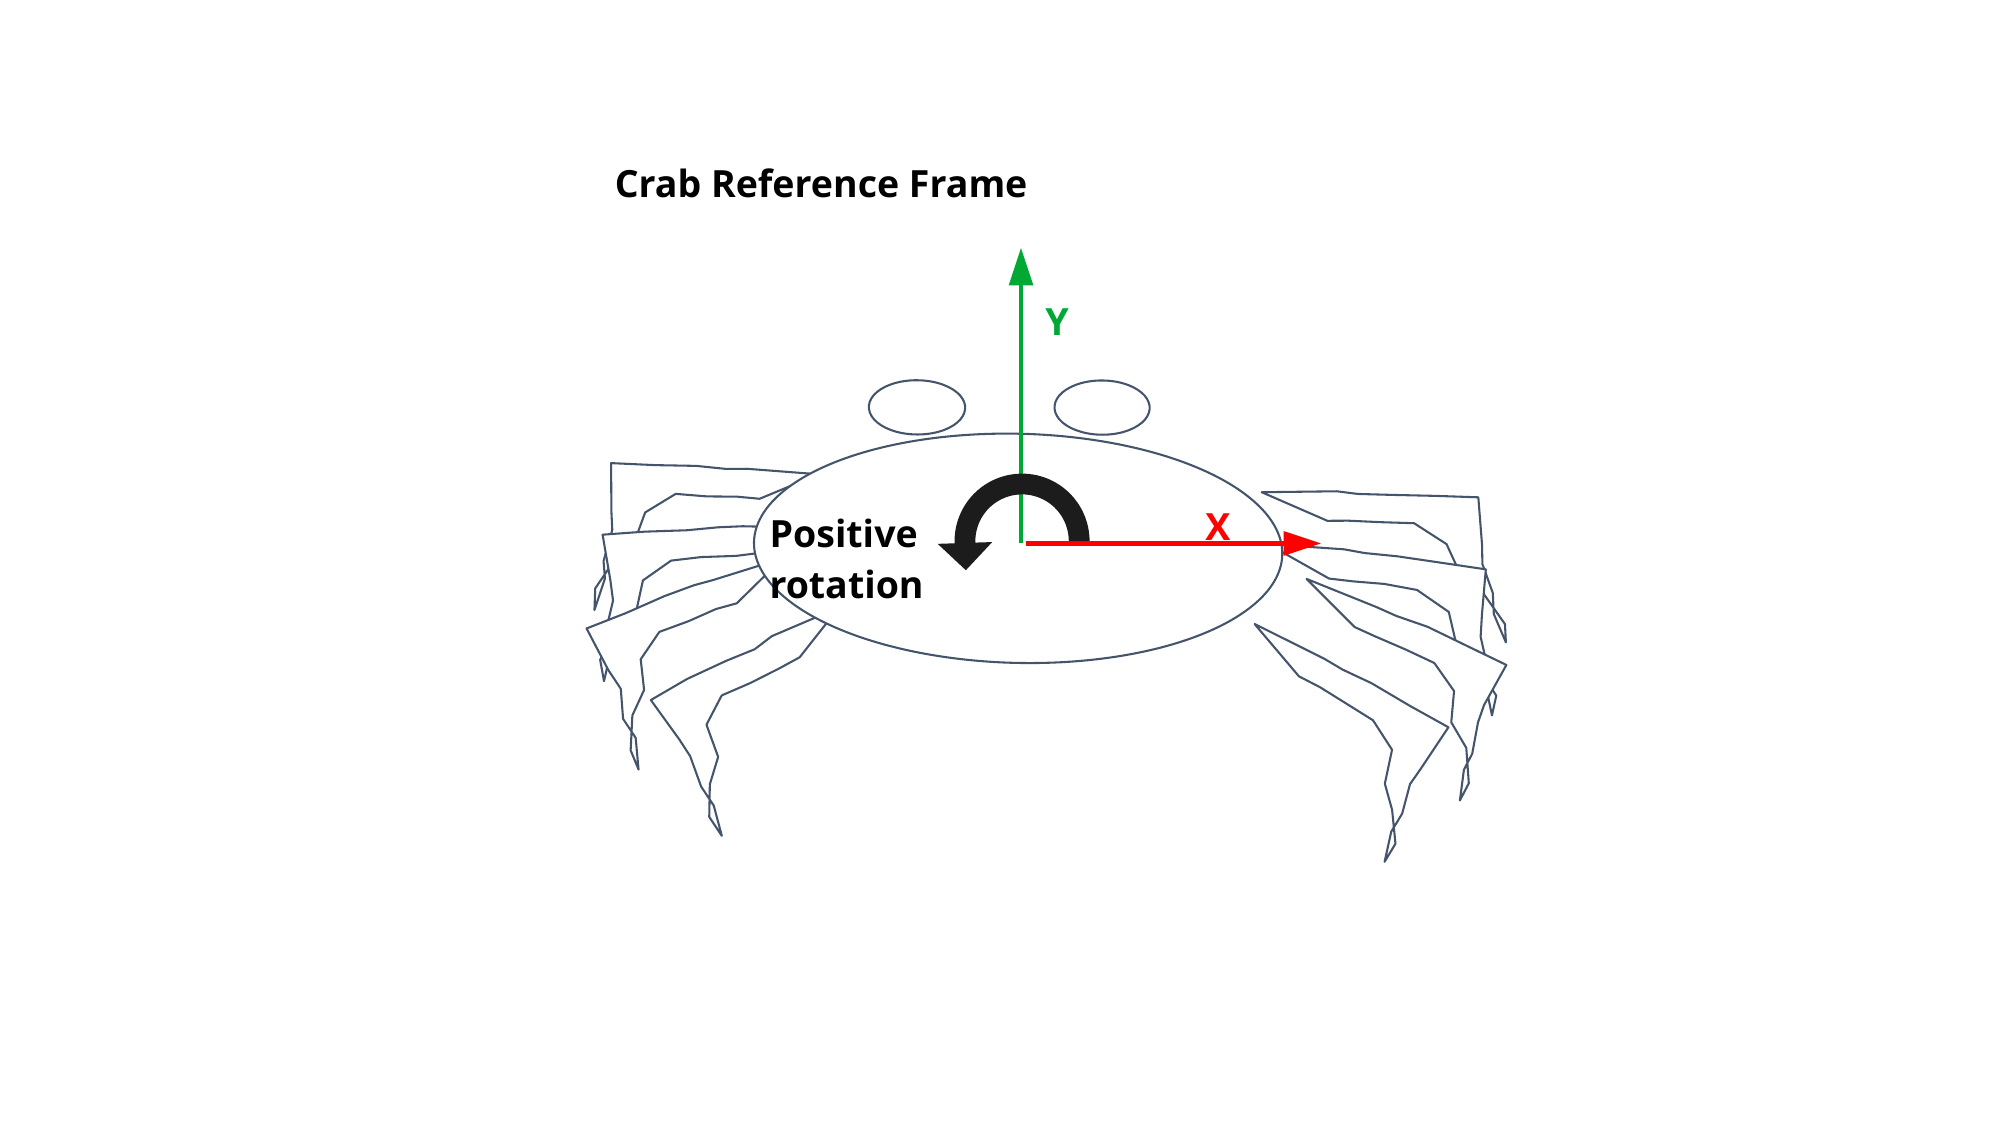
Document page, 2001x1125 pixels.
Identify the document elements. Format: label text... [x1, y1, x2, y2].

text_box Y [1030, 288, 1086, 339]
text_box [1261, 491, 1507, 801]
text_box [1254, 623, 1449, 862]
text_box X [1190, 493, 1256, 544]
text_box [586, 433, 1283, 836]
text_box Positive rotation [754, 499, 946, 586]
text_box [882, 586, 891, 594]
text_box [1256, 503, 1281, 541]
text_box [792, 586, 801, 594]
text_box [868, 380, 966, 435]
text_box [1054, 380, 1150, 435]
text_box Crab Reference Frame [600, 149, 1471, 236]
